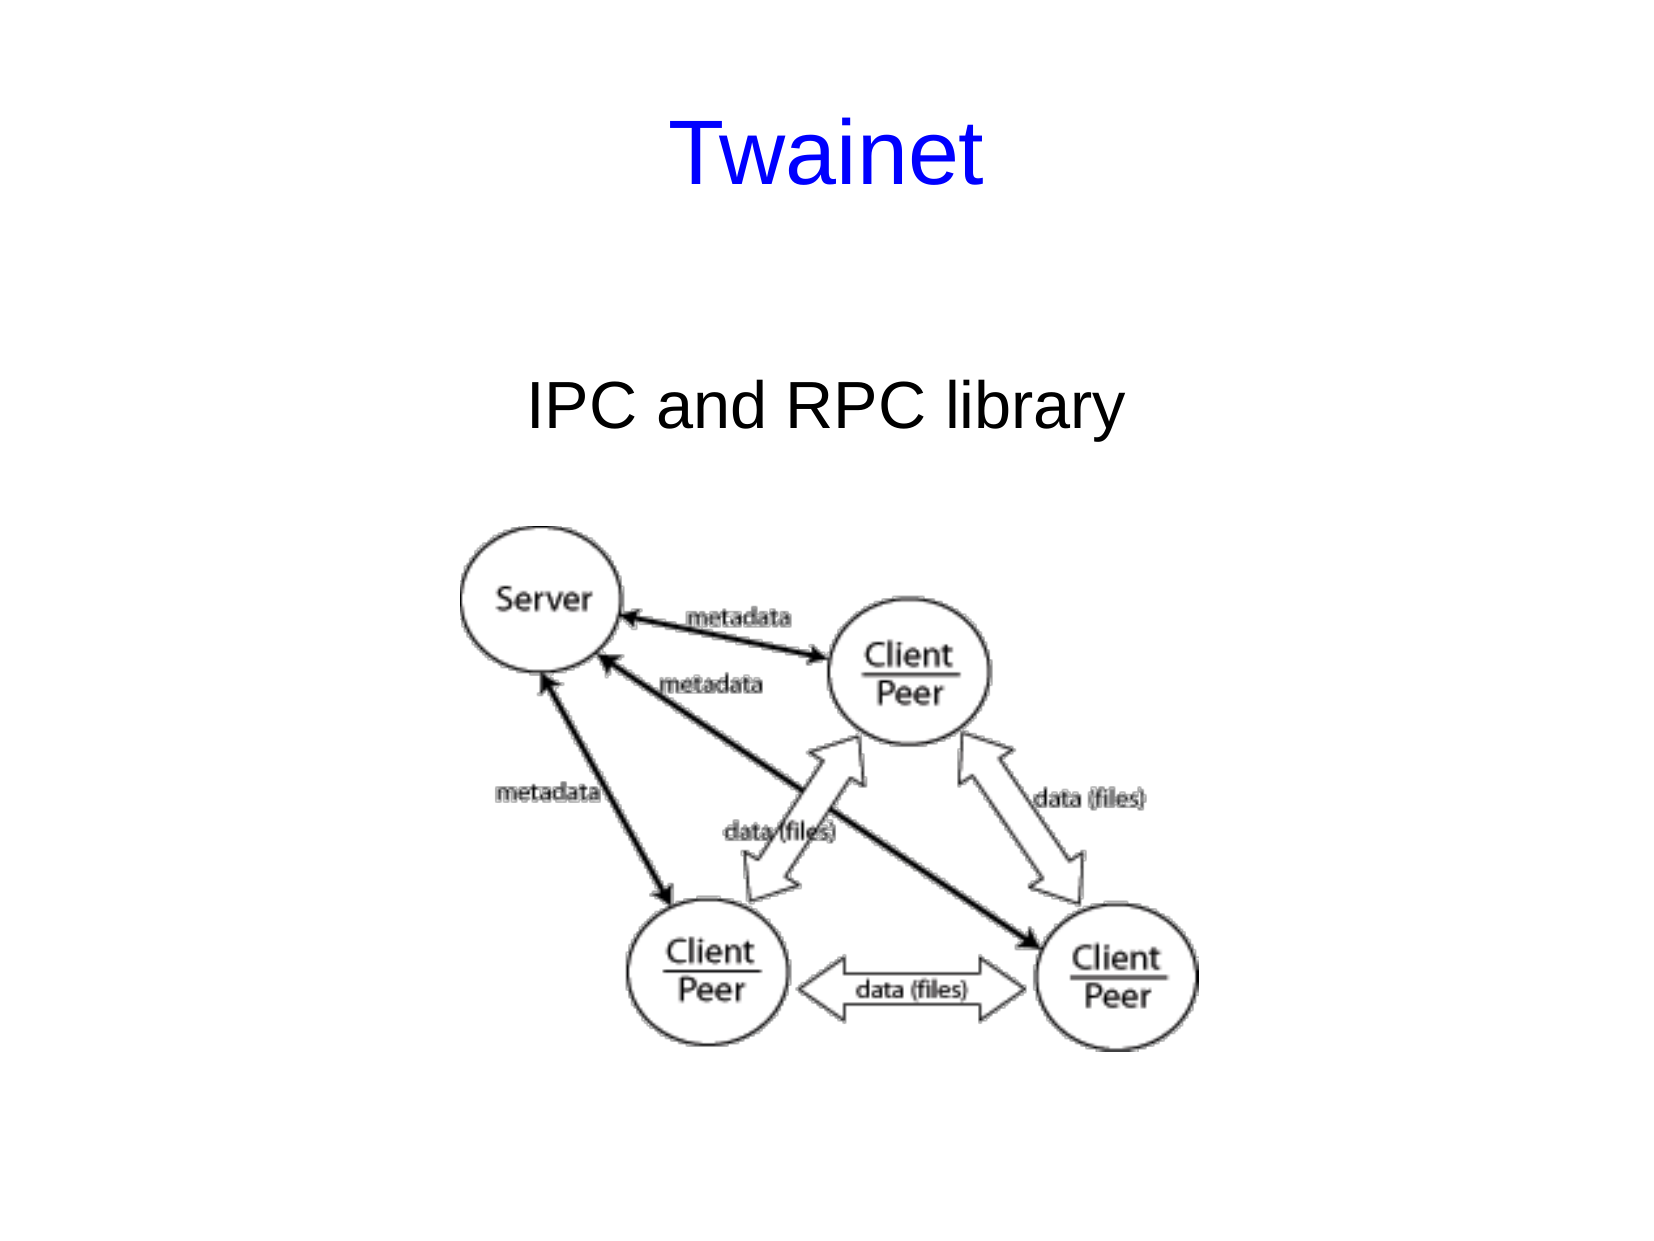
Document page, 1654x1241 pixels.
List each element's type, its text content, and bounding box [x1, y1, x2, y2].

title Twainet [82, 49, 1571, 257]
picture [460, 526, 1199, 1052]
subtitle IPC and RPC library [82, 290, 1571, 520]
